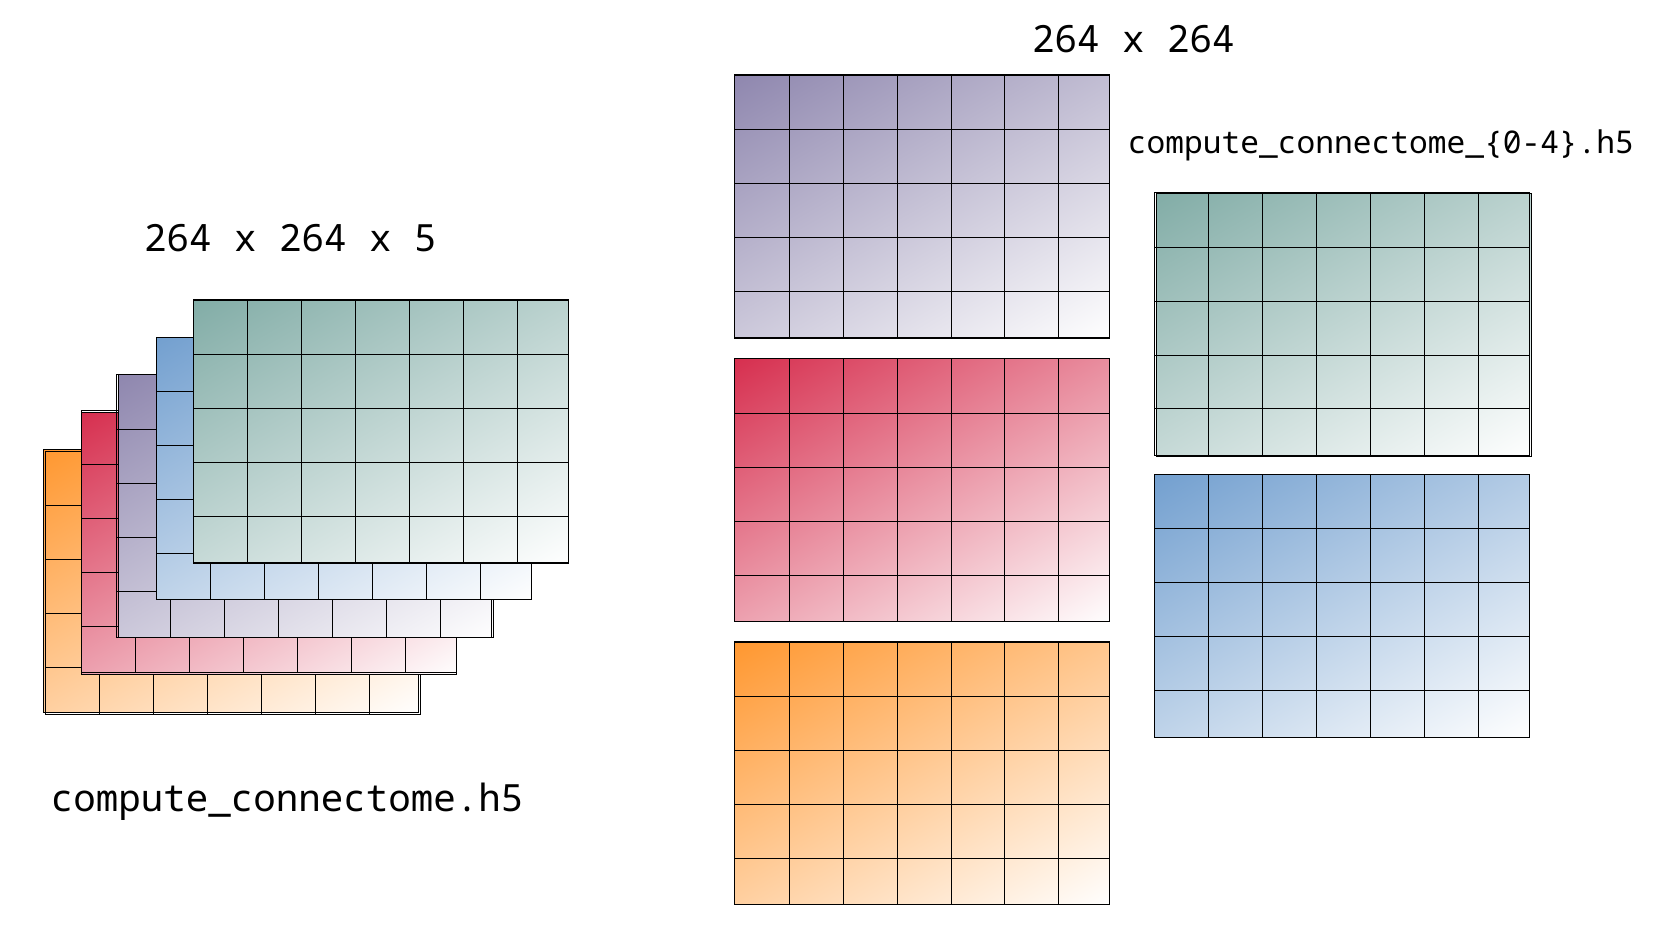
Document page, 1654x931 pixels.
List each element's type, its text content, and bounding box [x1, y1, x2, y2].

text_box 264 x 264 x 5 [129, 204, 452, 263]
text_box 264 x 264 [1017, 4, 1250, 64]
text_box compute_connectome_{0-4}.h5 [1113, 112, 1654, 171]
text_box [43, 299, 569, 715]
text_box compute_connectome.h5 [36, 763, 539, 823]
text_box [734, 358, 1110, 622]
text_box [734, 641, 1110, 905]
text_box [734, 74, 1110, 339]
text_box [1154, 474, 1530, 738]
text_box [1154, 192, 1532, 457]
